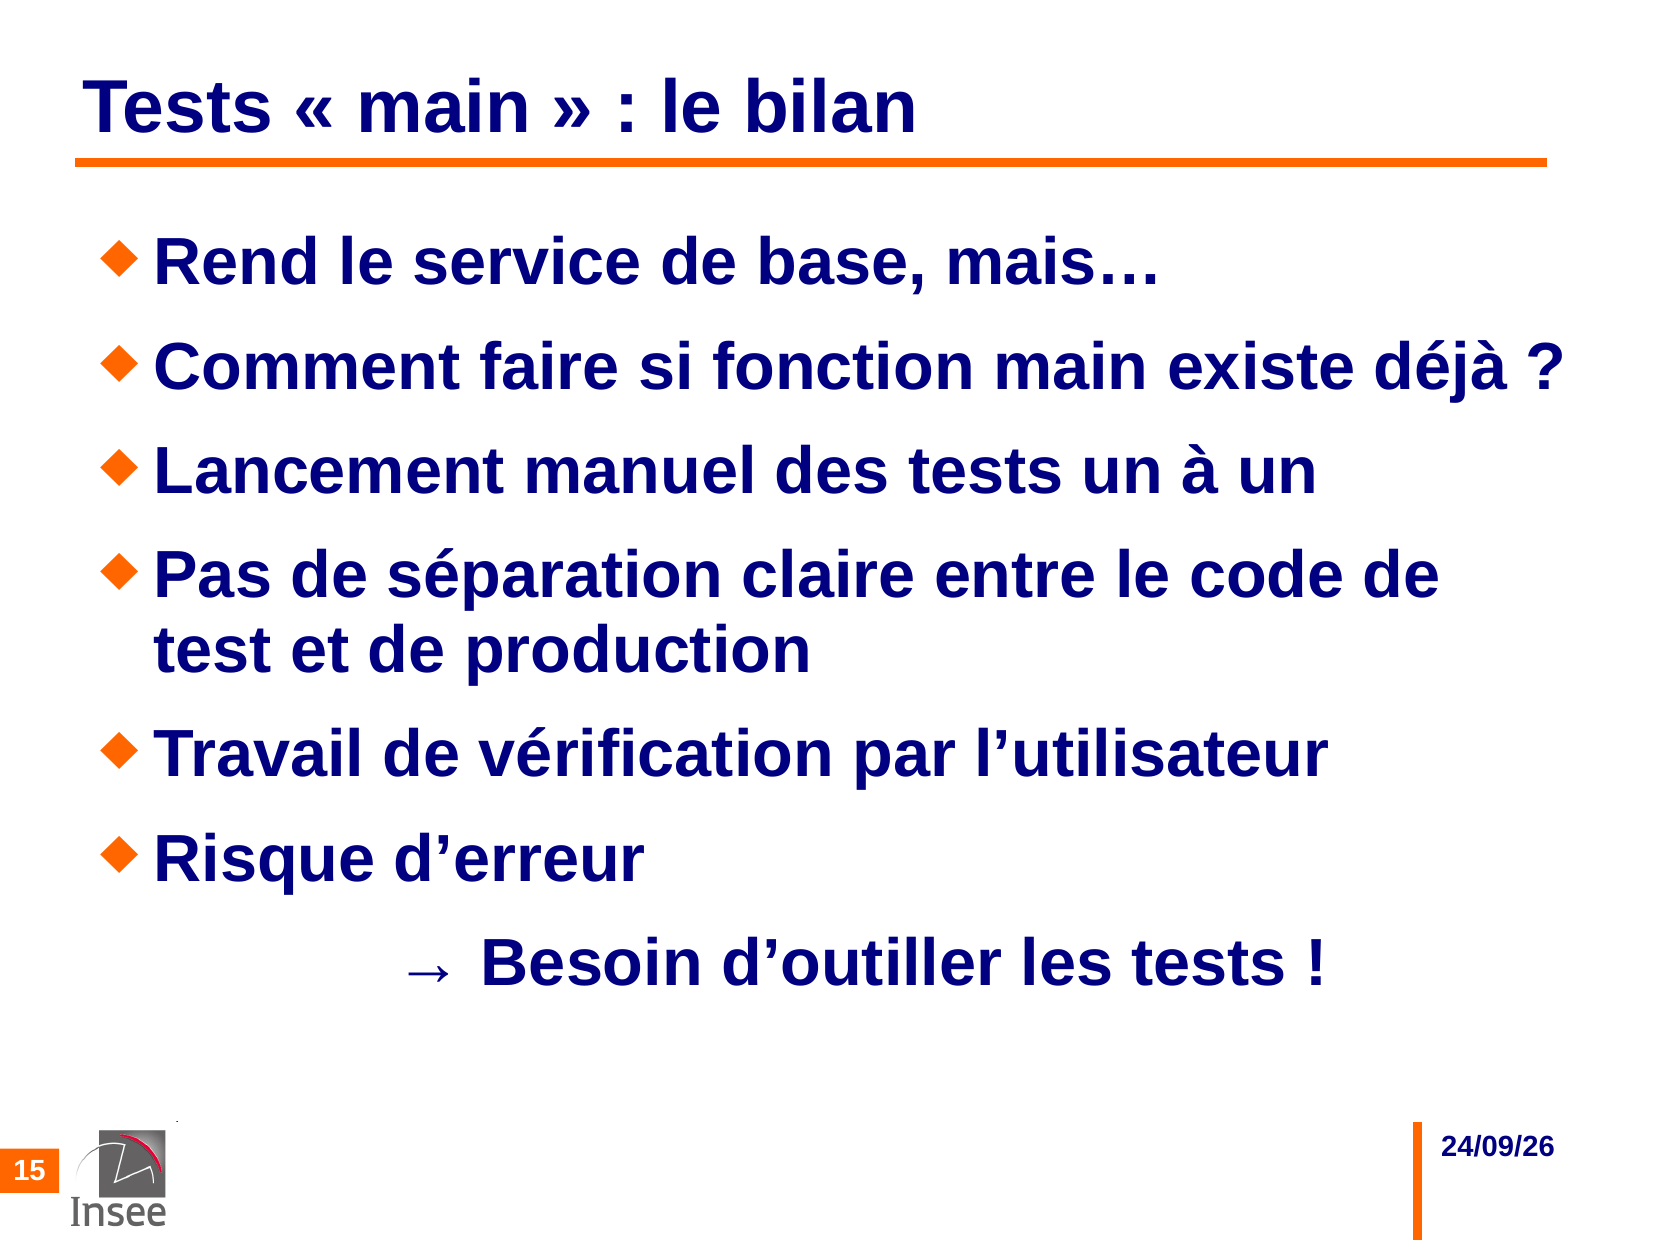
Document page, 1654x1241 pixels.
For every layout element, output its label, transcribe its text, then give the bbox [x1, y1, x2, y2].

list Rend le service de base, mais… Comment faire si fonction main existe déjà ? Lancement manuel des tests un à un Pas de séparation claire entre le code de test et de production Travail de vérification par l’utilisateur Risque d’erreur → Besoin d’outiller les tests ! [82, 224, 1571, 1051]
picture [62, 1121, 178, 1241]
title Tests « main » : le bilan [82, 49, 1619, 163]
